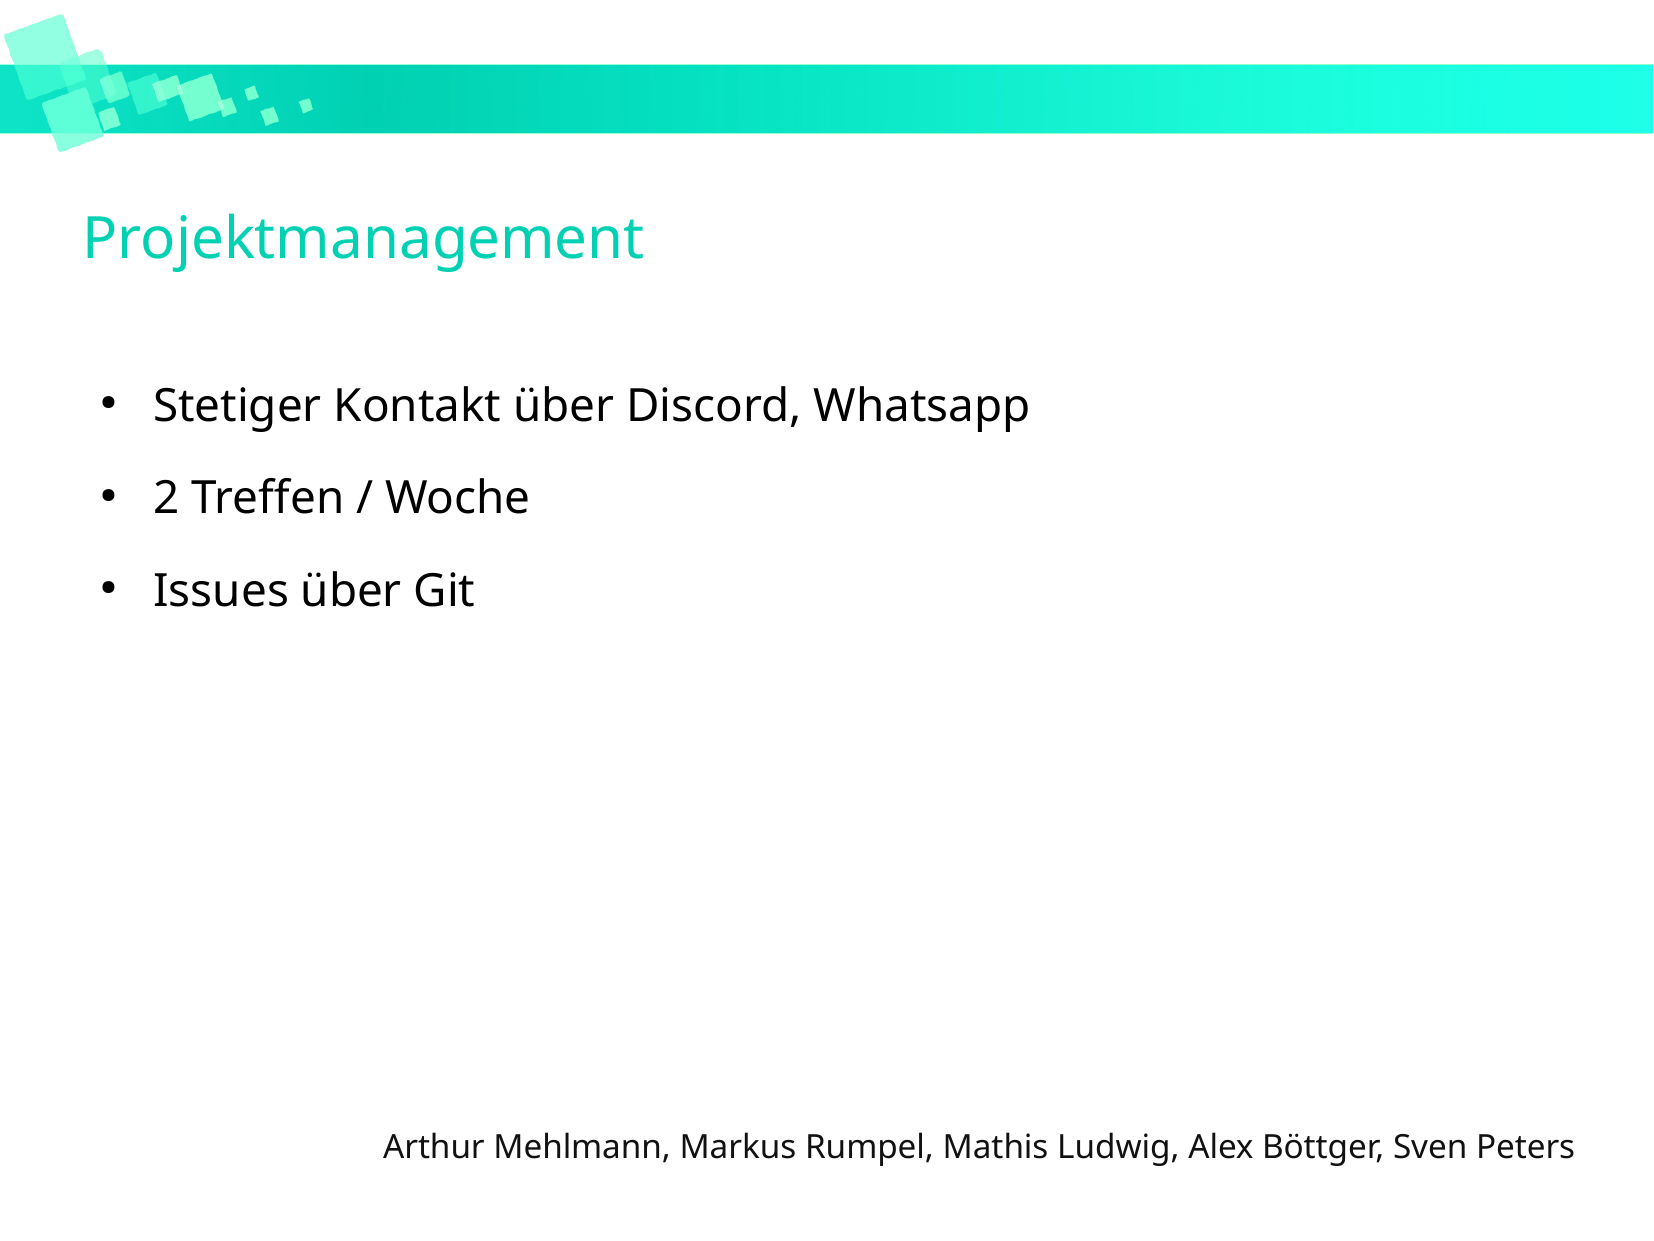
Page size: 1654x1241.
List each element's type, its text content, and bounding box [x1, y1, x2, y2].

title Projektmanagement [82, 132, 1571, 340]
list Arthur Mehlmann, Markus Rumpel, Mathis Ludwig, Alex Böttger, Sven Peters [89, 1123, 1578, 1169]
list Stetiger Kontakt über Discord, Whatsapp 2 Treffen / Woche Issues über Git [82, 372, 1571, 1093]
picture [0, 0, 1653, 1238]
